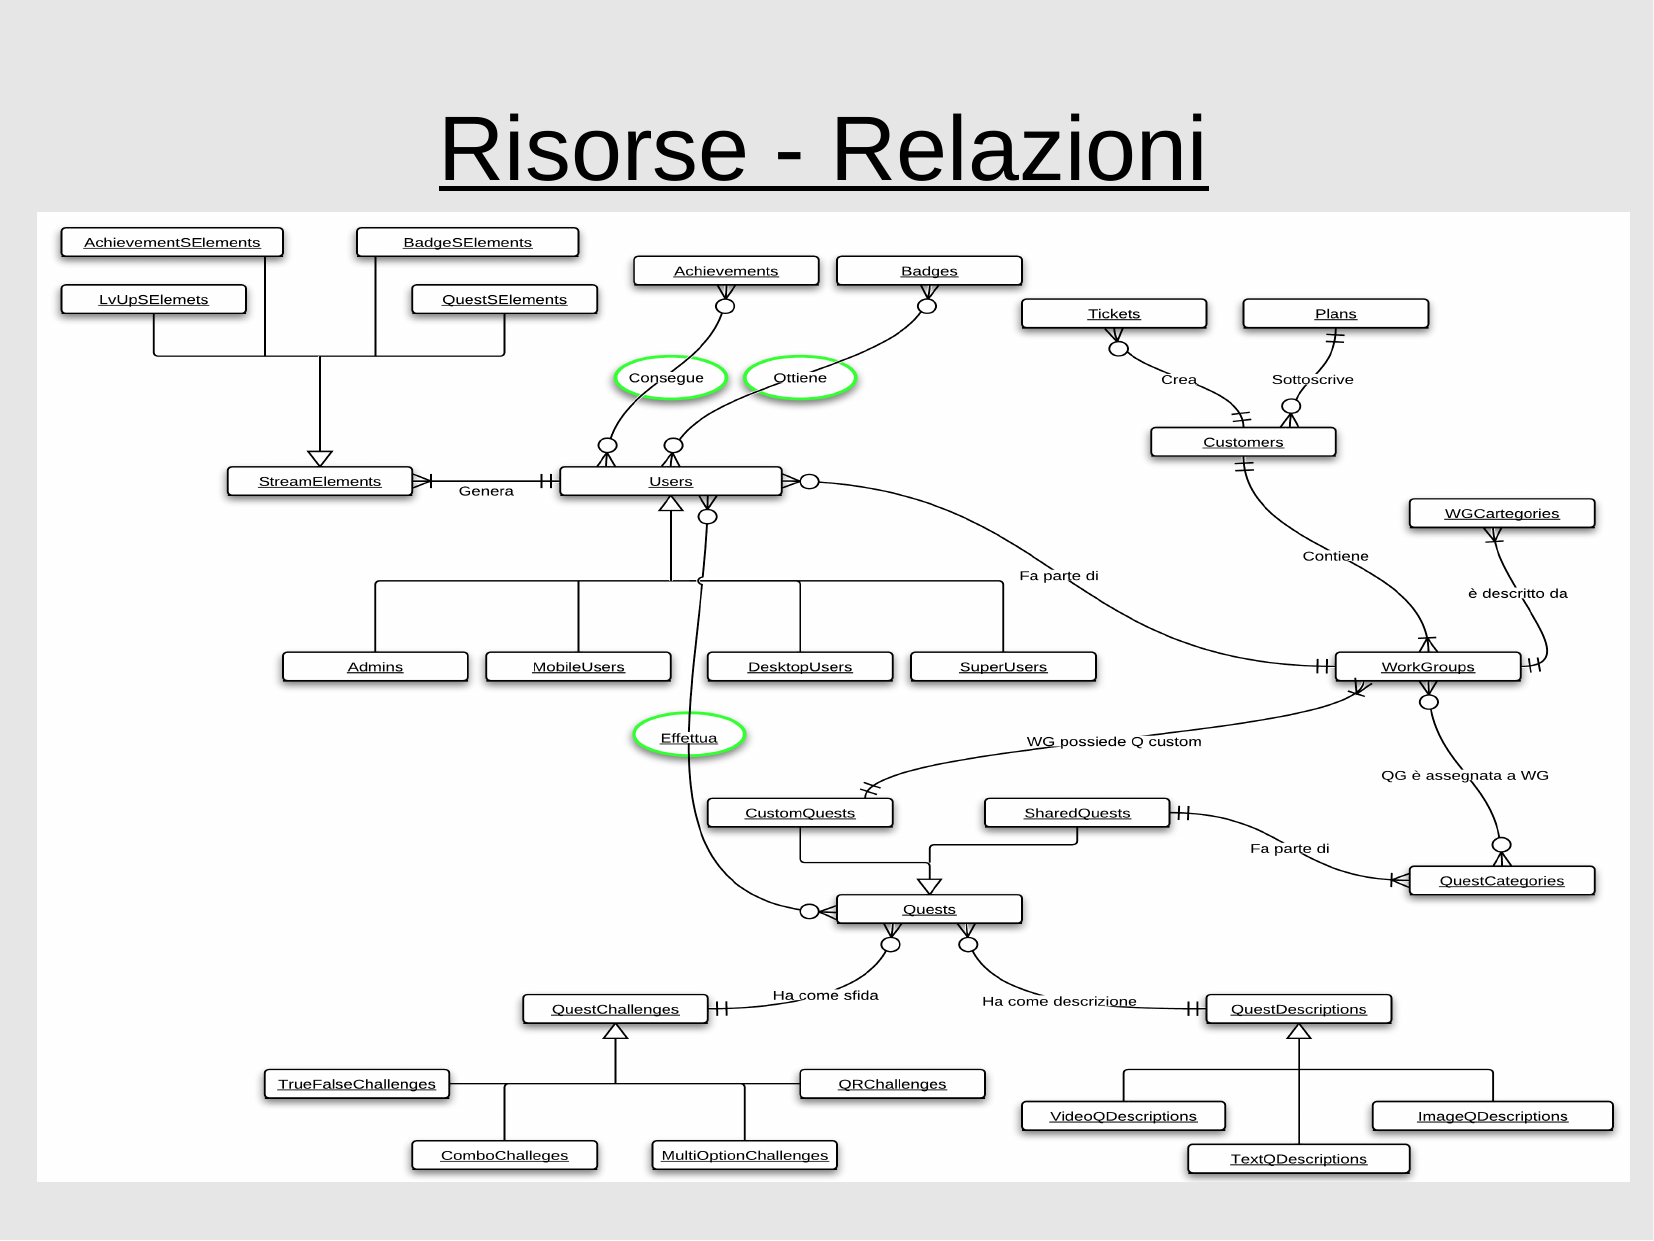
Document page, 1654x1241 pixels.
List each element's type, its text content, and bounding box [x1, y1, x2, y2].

title Risorse - Relazioni [82, 48, 1566, 212]
picture [37, 212, 1630, 1182]
